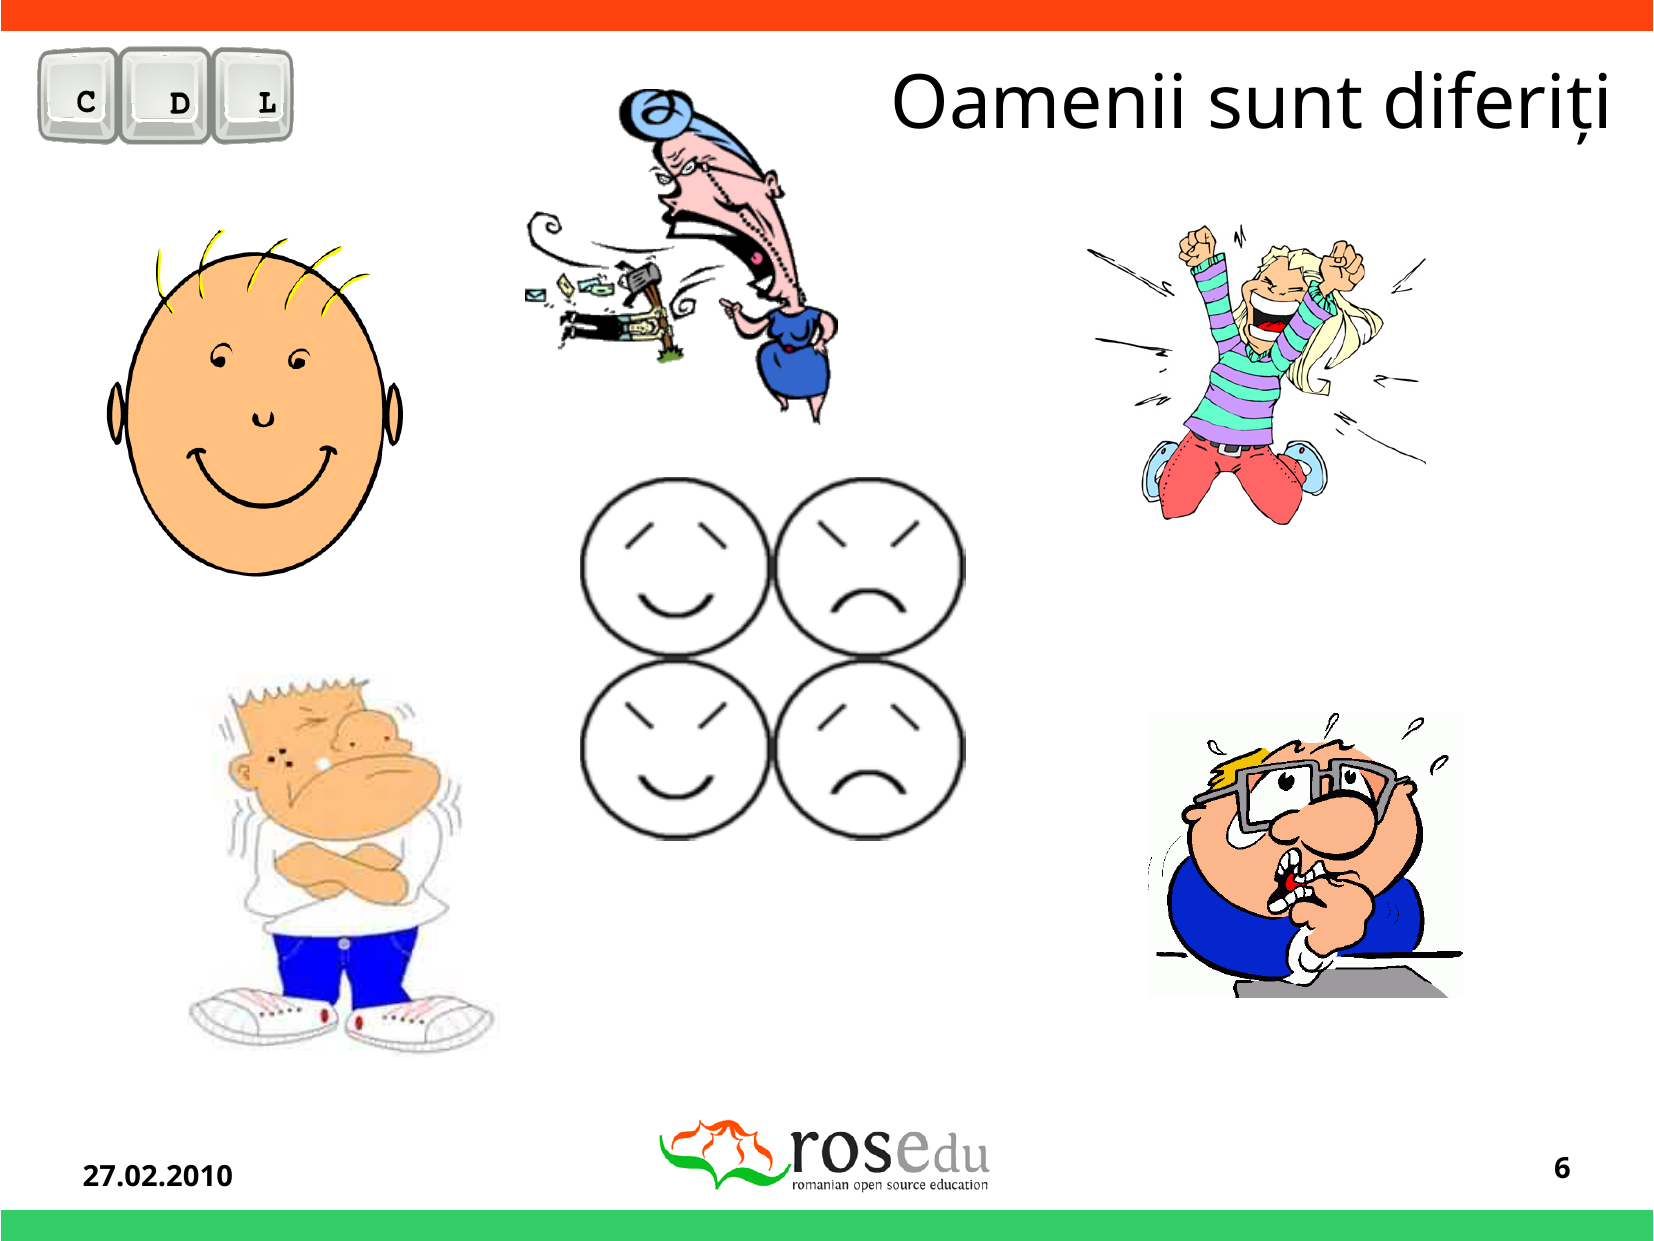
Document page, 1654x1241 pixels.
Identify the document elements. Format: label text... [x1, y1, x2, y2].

picture [656, 1104, 1005, 1209]
title Oamenii sunt diferiți [300, 52, 1613, 146]
picture [37, 46, 294, 145]
picture [187, 674, 500, 1057]
picture [103, 226, 407, 581]
picture [580, 477, 966, 841]
picture [525, 89, 838, 425]
picture [1087, 224, 1426, 527]
picture [1147, 712, 1463, 998]
